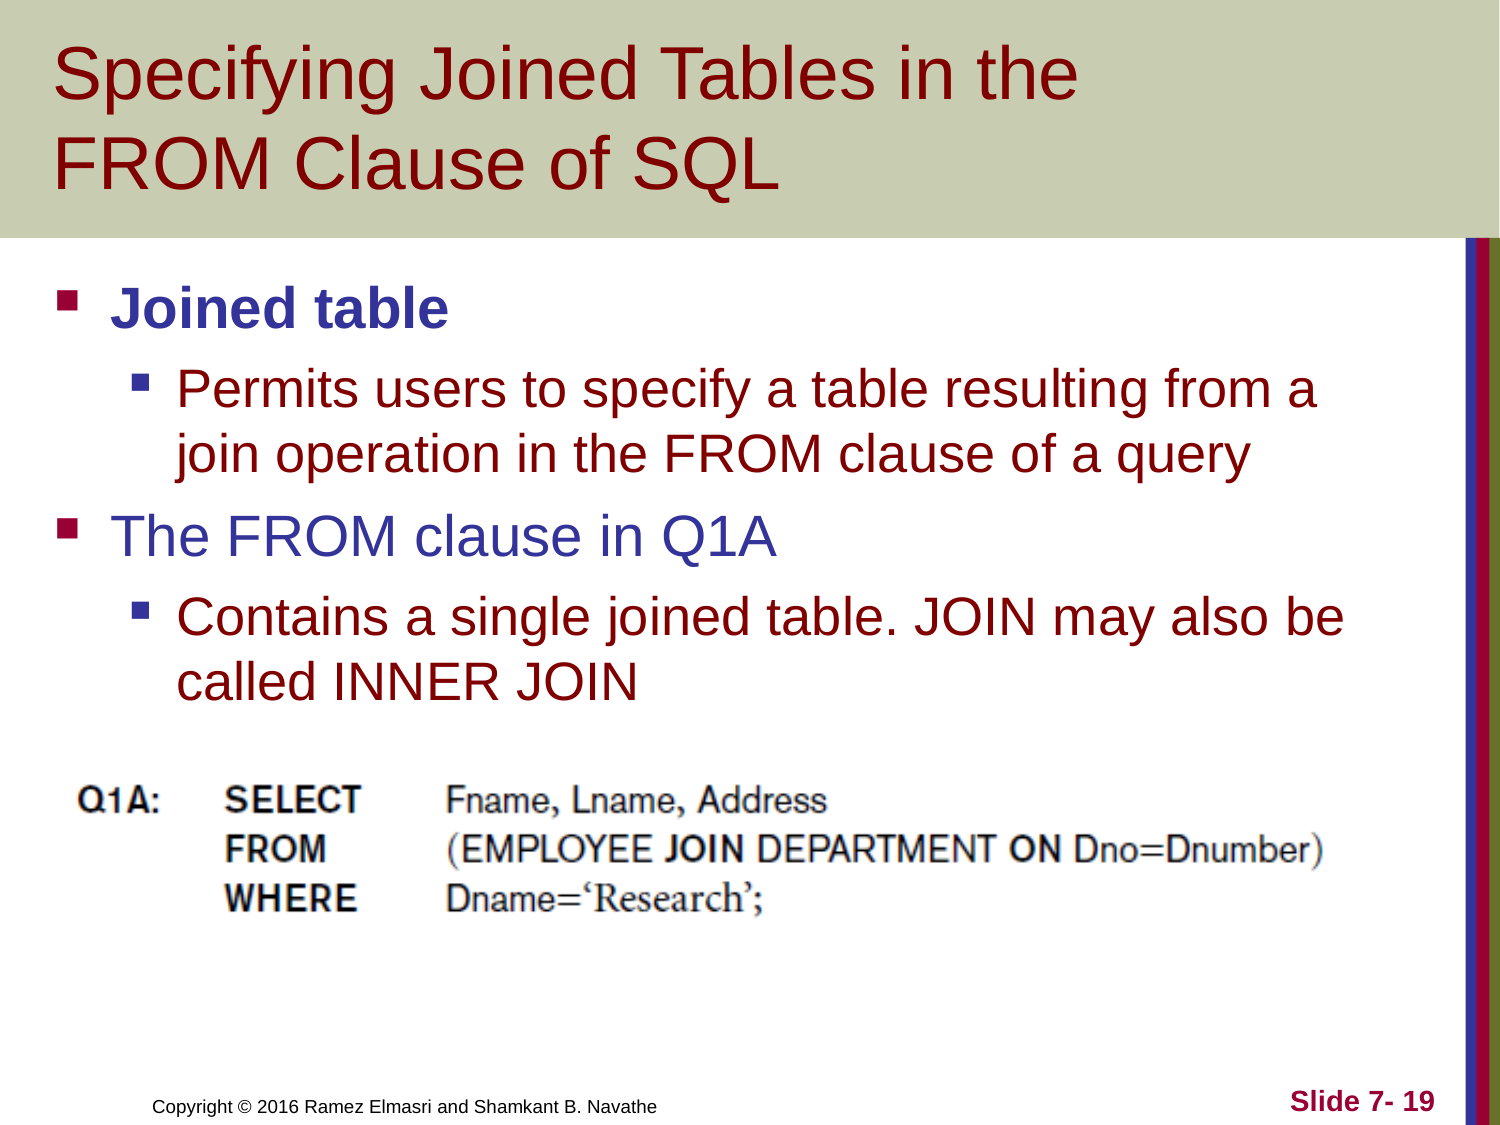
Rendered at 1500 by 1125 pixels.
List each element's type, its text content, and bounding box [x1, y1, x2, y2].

picture [62, 762, 1389, 925]
title Specifying Joined Tables in the FROM Clause of SQL [37, 49, 1317, 213]
list Joined table Permits users to specify a table resulting from a join operation in the FROM clause of a query The FROM clause in Q1A Contains a single joined table. JOIN may also be called INNER JOIN [39, 262, 1400, 1013]
text_box Slide 7- 19 [1137, 1050, 1450, 1125]
